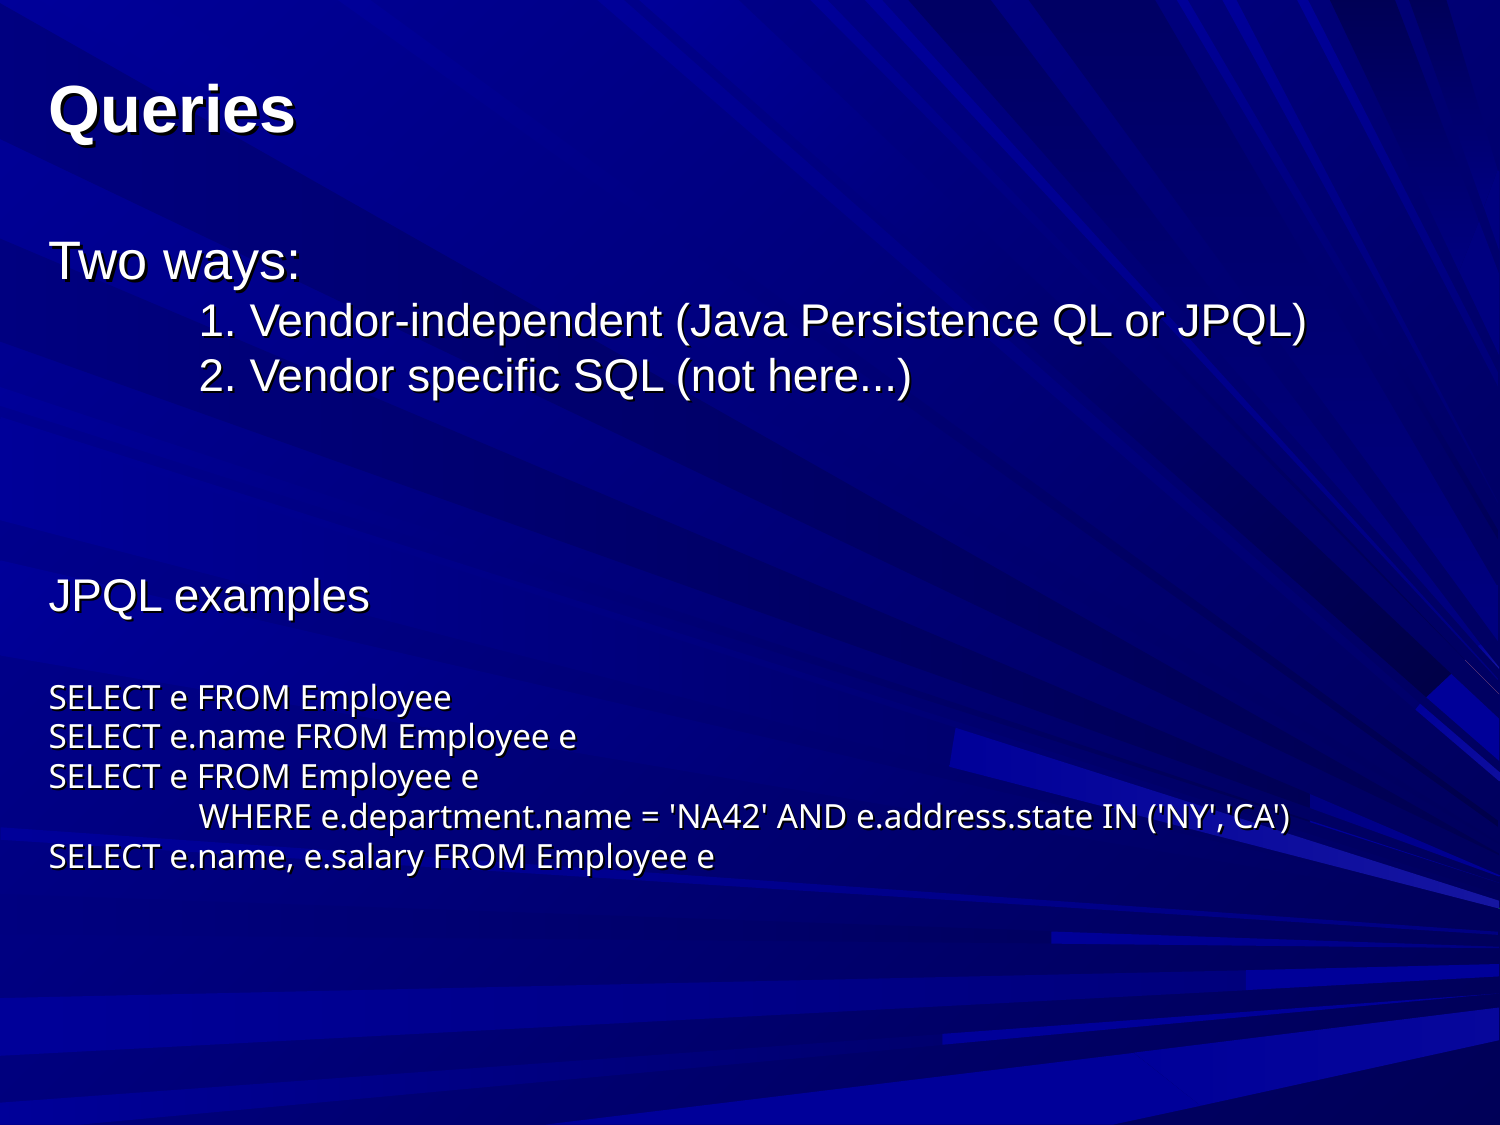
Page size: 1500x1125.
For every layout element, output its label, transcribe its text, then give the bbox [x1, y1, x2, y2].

title Queries Two ways: 1. Vendor-independent (Java Persistence QL or JPQL) 2. Vendor specific SQL (not here...) JPQL examples SELECT e FROM Employee SELECT e.name FROM Employee e SELECT e FROM Employee e WHERE e.department.name = 'NA42' AND e.address.state IN ('NY','CA') SELECT e.name, e.salary FROM Employee e [33, 58, 1468, 1018]
